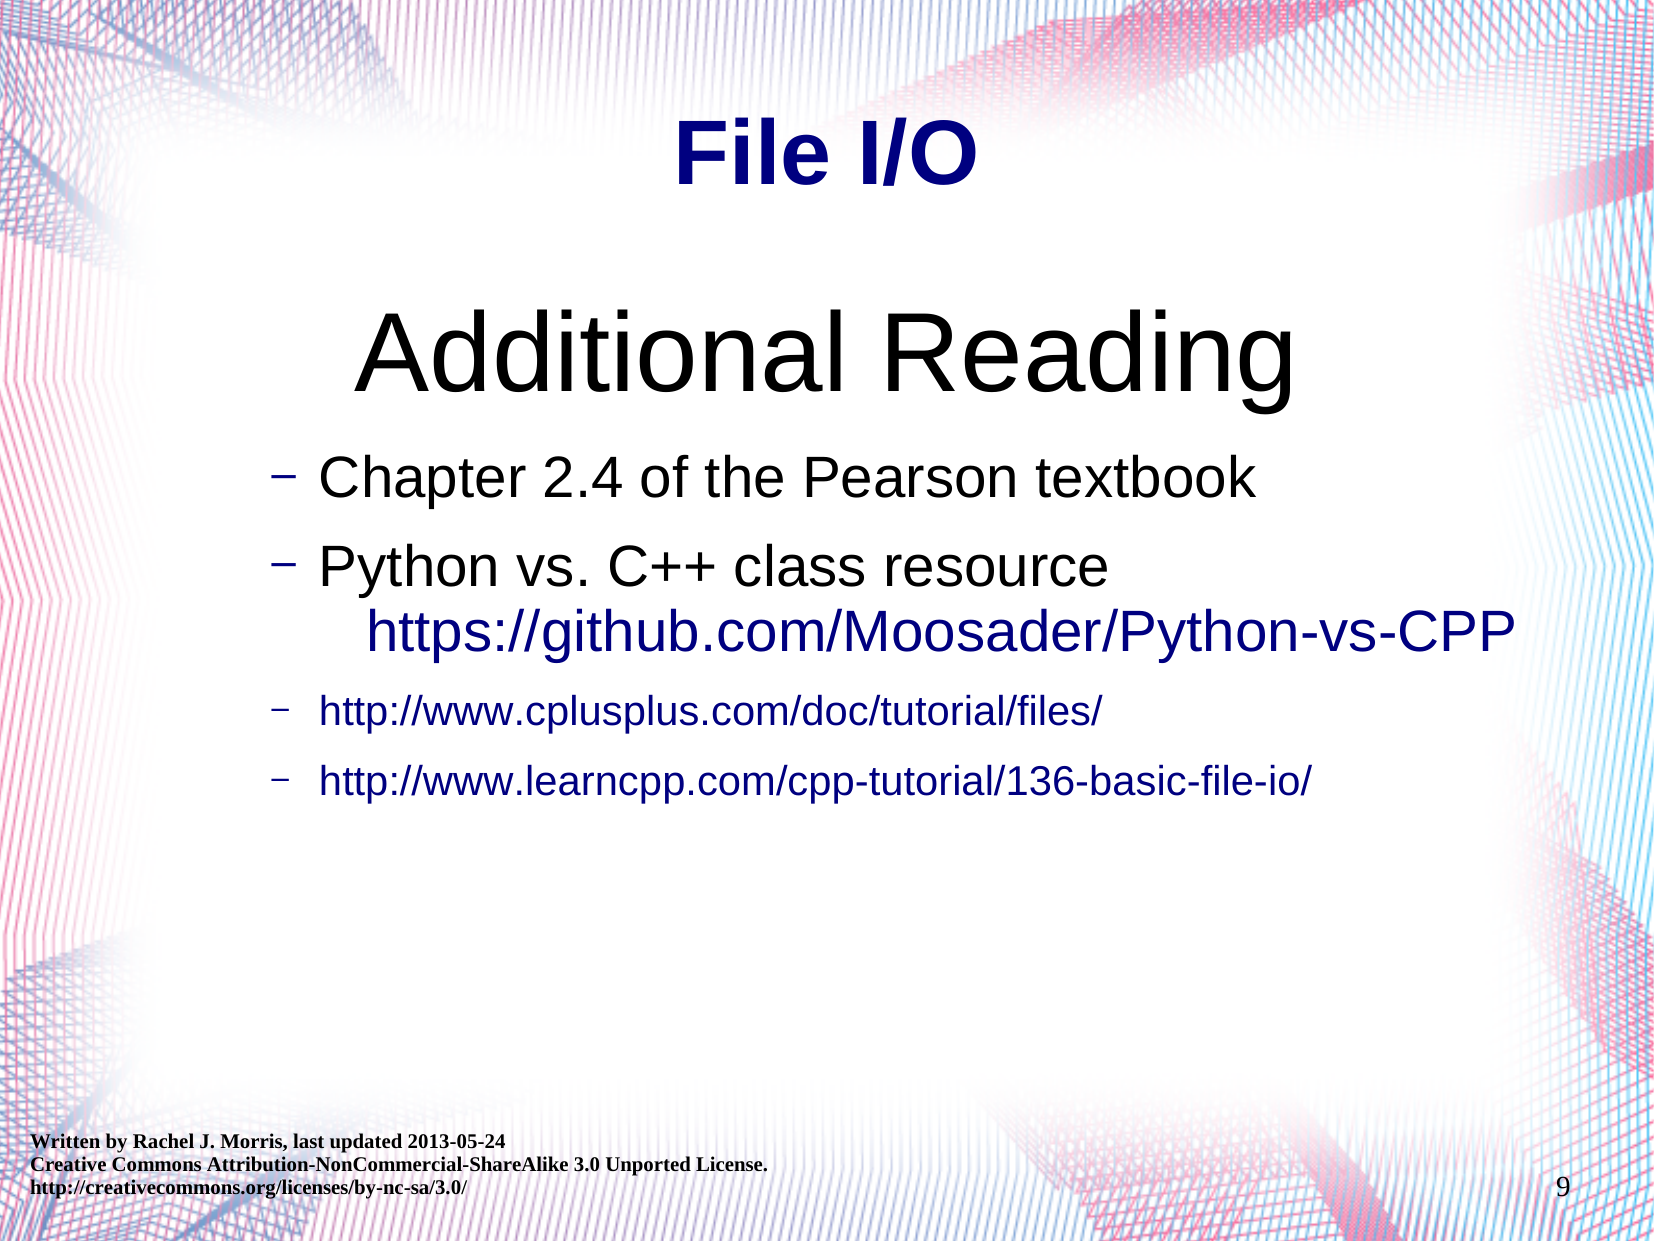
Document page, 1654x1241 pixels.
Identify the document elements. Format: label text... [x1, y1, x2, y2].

list Additional Reading Chapter 2.4 of the Pearson textbook Python vs. C++ class resource https://github.com/Moosader/Python-vs-CPP http://www.cplusplus.com/doc/tutorial/files/ http://www.learncpp.com/cpp-tutorial/136-basic-file-io/ [82, 290, 1571, 1010]
title File I/O [82, 49, 1571, 257]
picture [0, 0, 1654, 1241]
